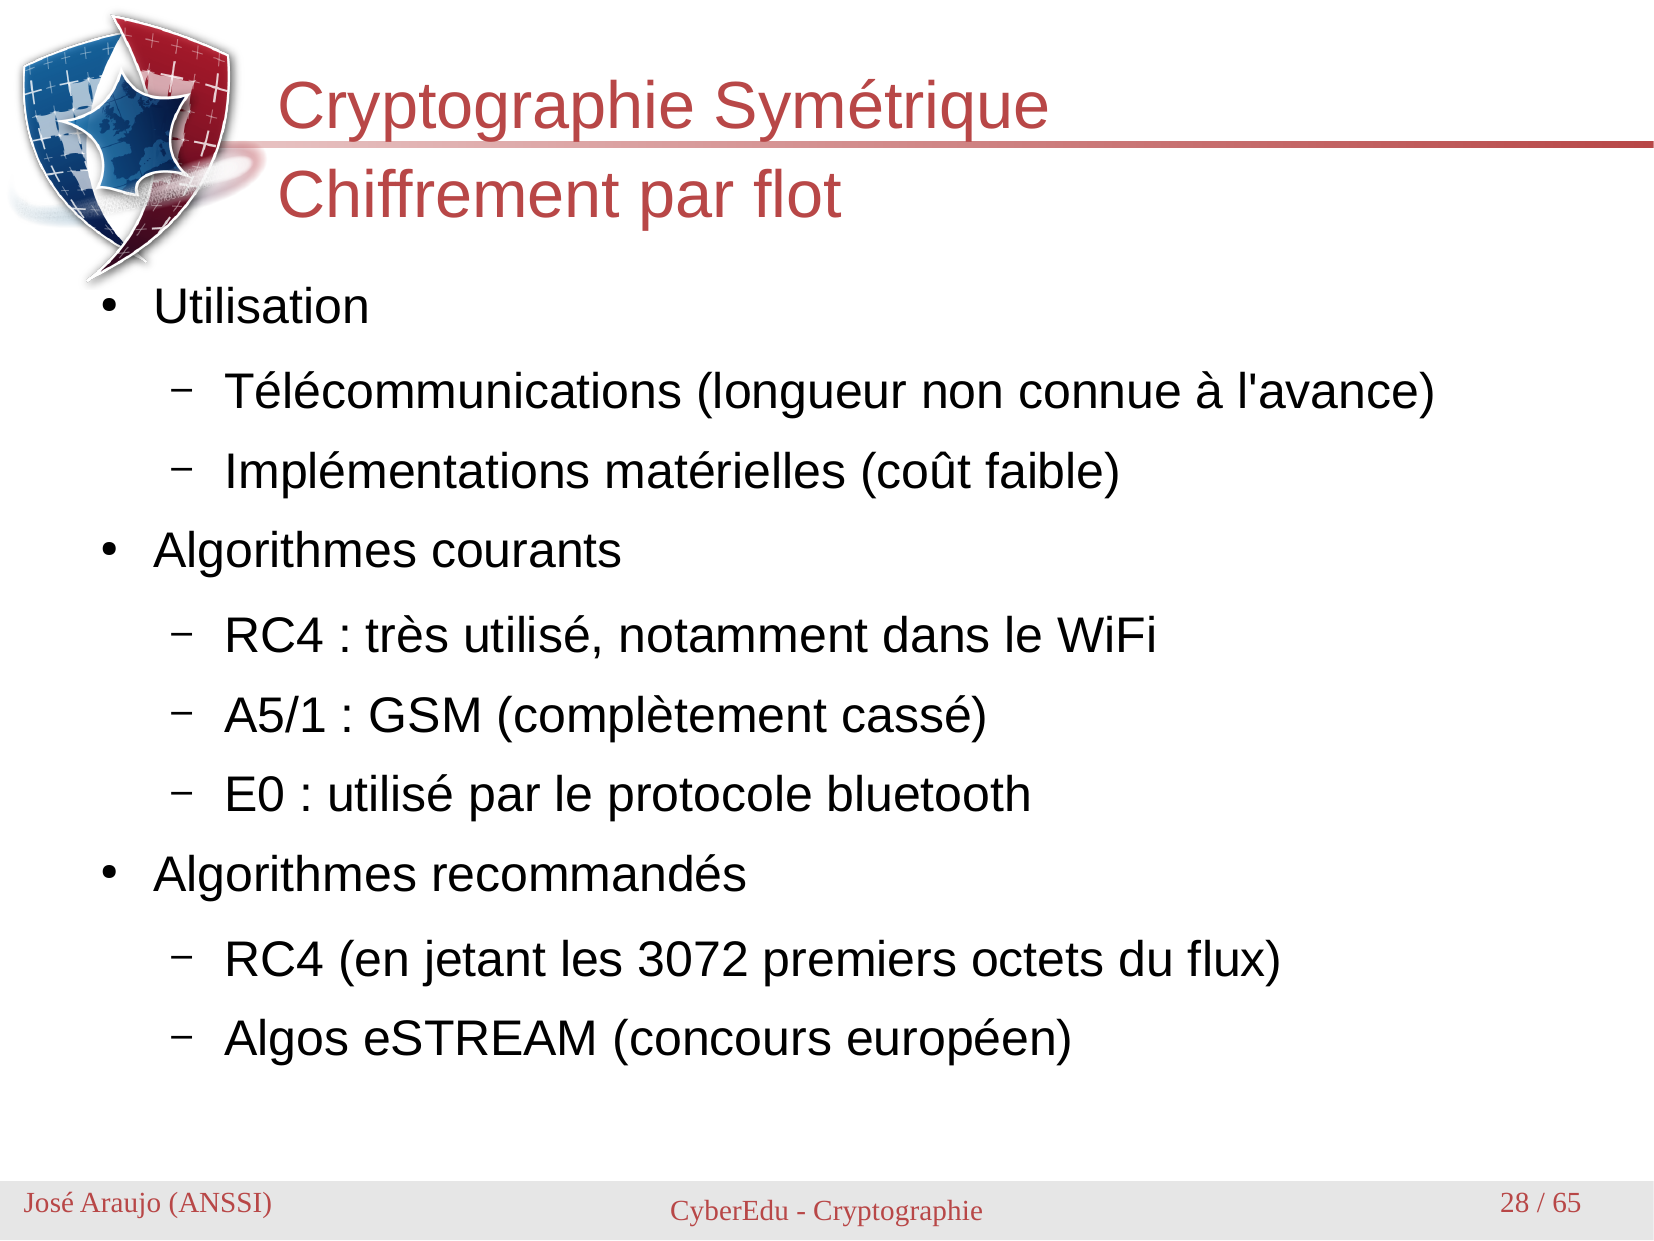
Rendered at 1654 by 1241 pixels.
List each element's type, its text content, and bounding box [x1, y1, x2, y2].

list Utilisation Télécommunications (longueur non connue à l'avance) Implémentations matérielles (coût faible) Algorithmes courants RC4 : très utilisé, notamment dans le WiFi A5/1 : GSM (complètement cassé) E0 : utilisé par le protocole bluetooth Algorithmes recommandés RC4 (en jetant les 3072 premiers octets du flux) Algos eSTREAM (concours européen) [82, 278, 1595, 1170]
title Cryptographie Symétrique Chiffrement par flot [277, 49, 1642, 237]
picture [0, 0, 272, 290]
